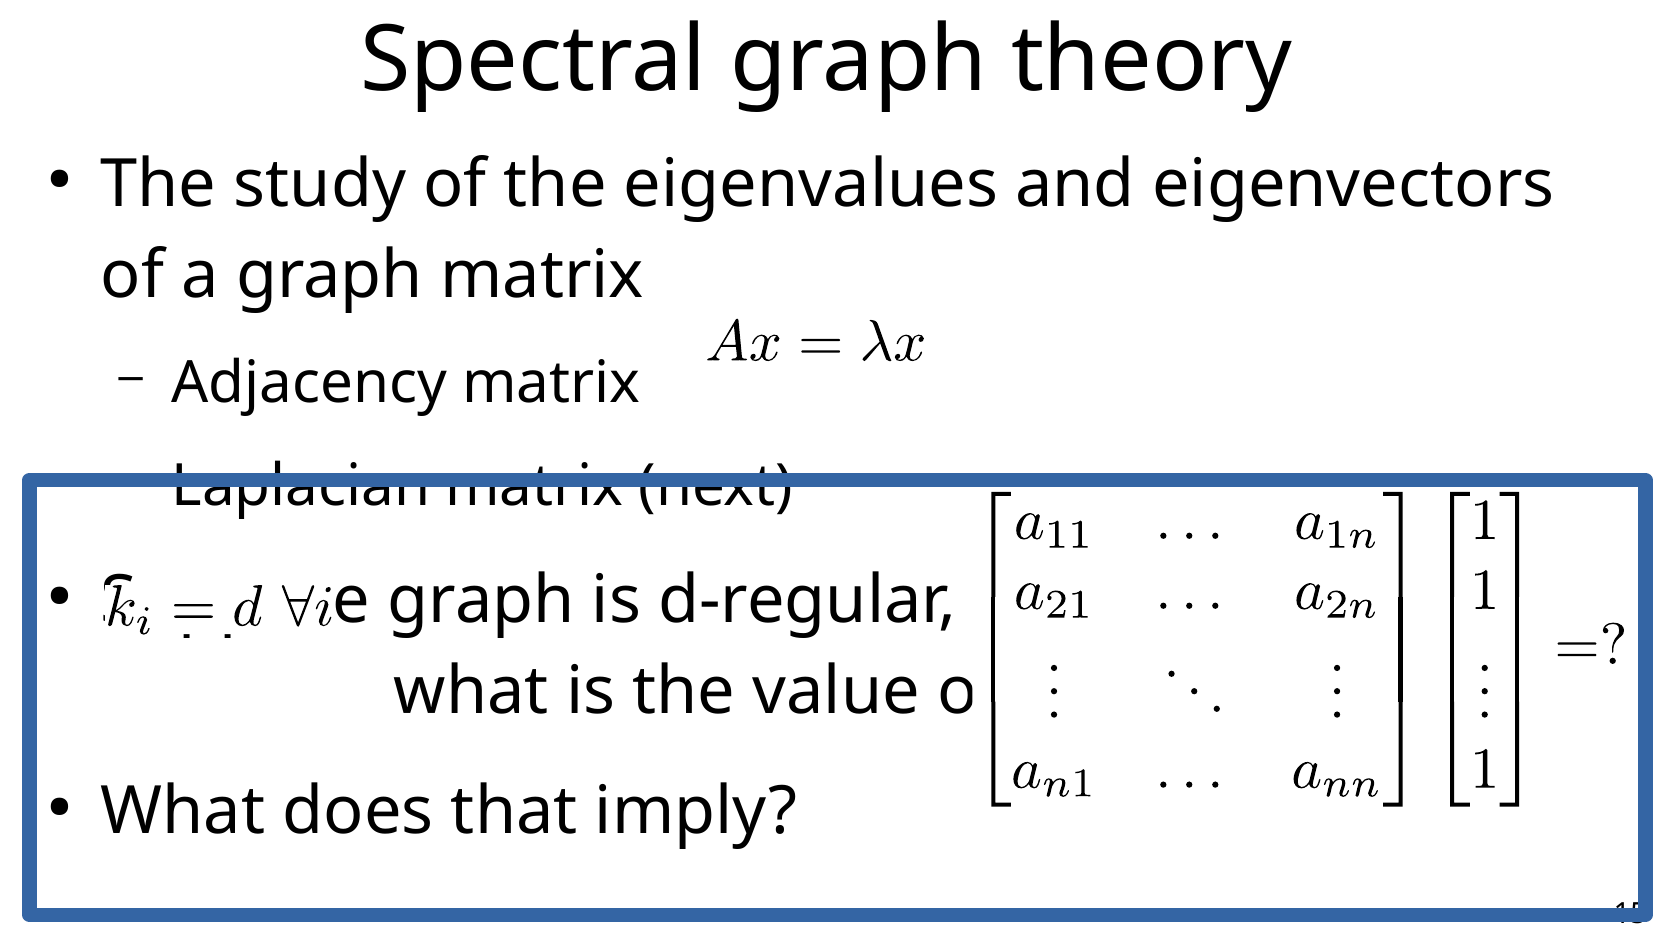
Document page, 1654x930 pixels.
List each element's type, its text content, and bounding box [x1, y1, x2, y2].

list The study of the eigenvalues and eigenvectors of a graph matrix Adjacency matrix Laplacian matrix (next) Suppose graph is d-regular, what is the value of: What does that imply? [30, 134, 1621, 473]
text_box [705, 318, 927, 362]
list The study of the eigenvalues and eigenvectors of a graph matrix Adjacency matrix Laplacian matrix (next) Suppose graph is d-regular, what is the value of: What does that imply? [37, 487, 1621, 855]
text_box [105, 585, 335, 635]
text_box [972, 491, 1628, 807]
title Spectral graph theory [82, 3, 1571, 107]
